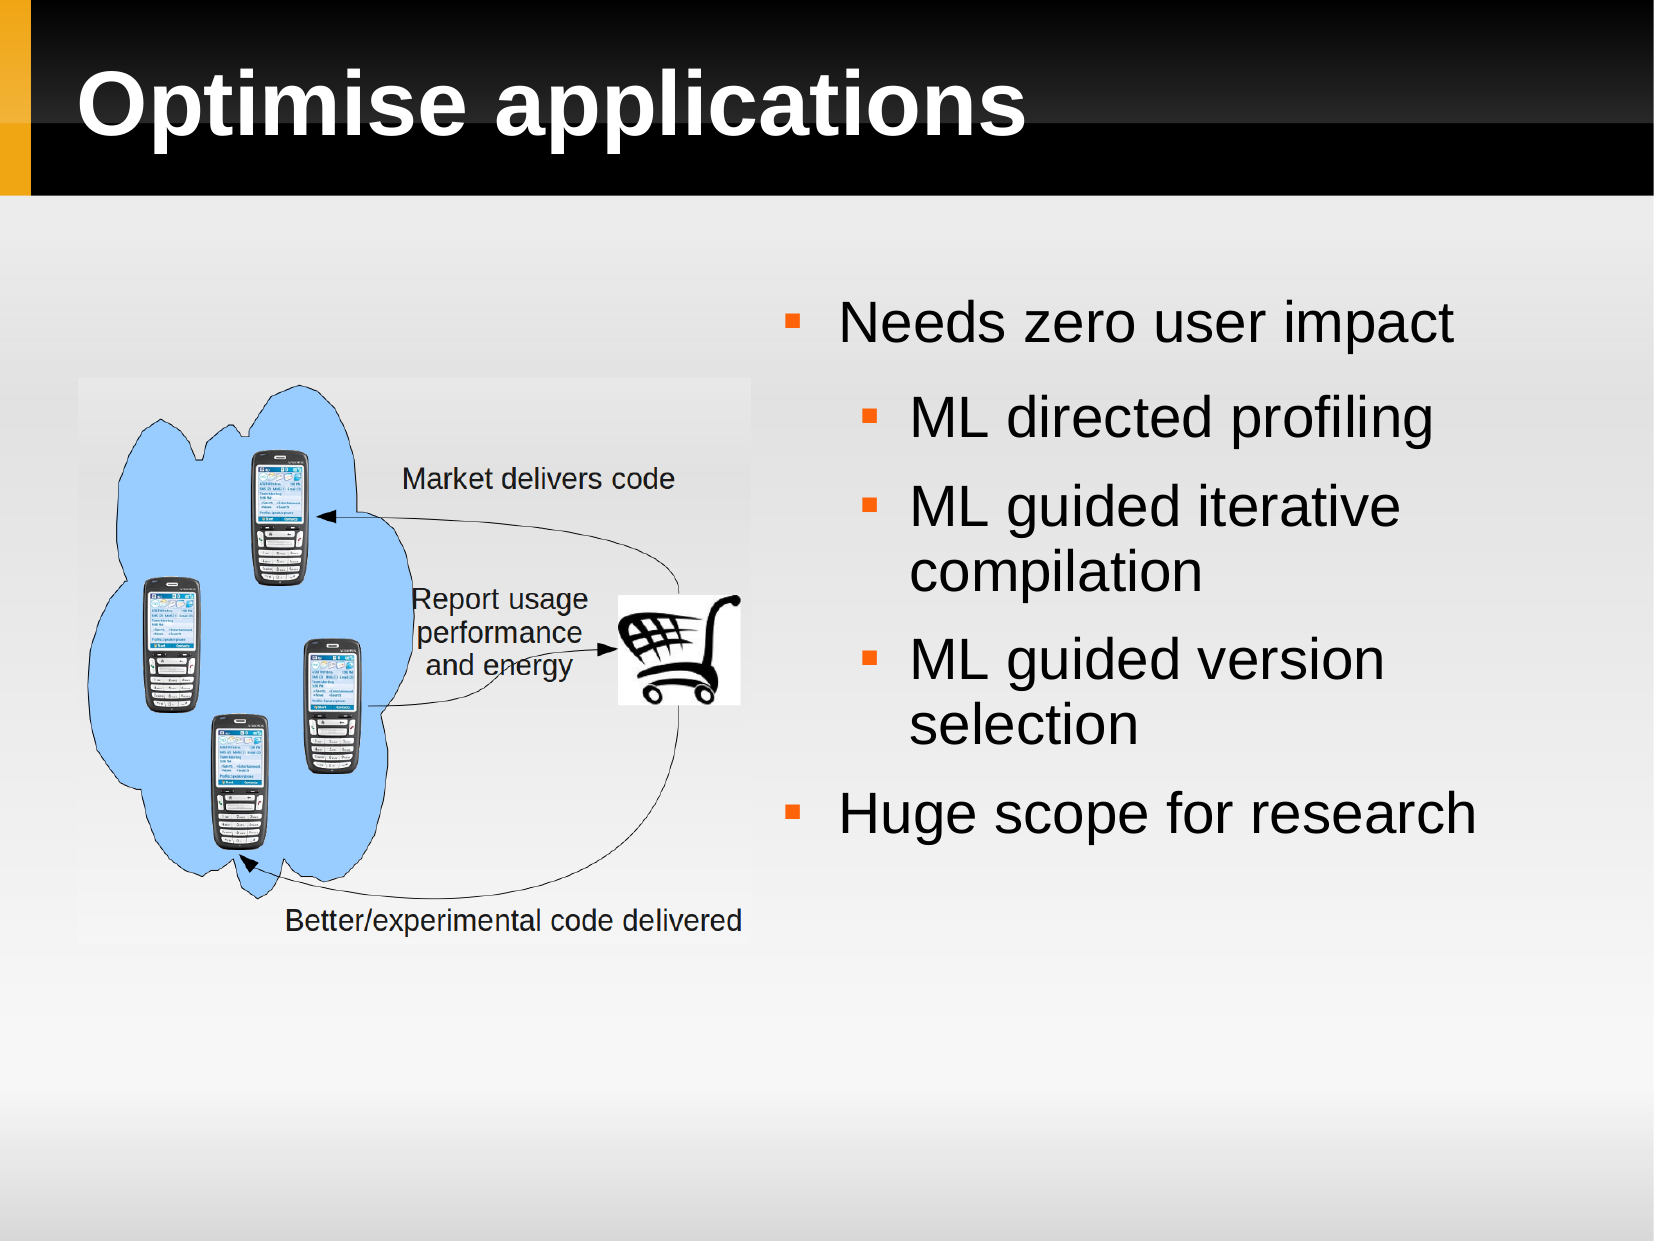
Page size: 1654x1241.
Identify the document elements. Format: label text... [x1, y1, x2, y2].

picture [0, 0, 1654, 1241]
list Needs zero user impact ML directed profiling ML guided iterative compilation ML guided version selection Huge scope for research [767, 290, 1634, 1094]
title Optimise applications [76, 0, 1565, 208]
